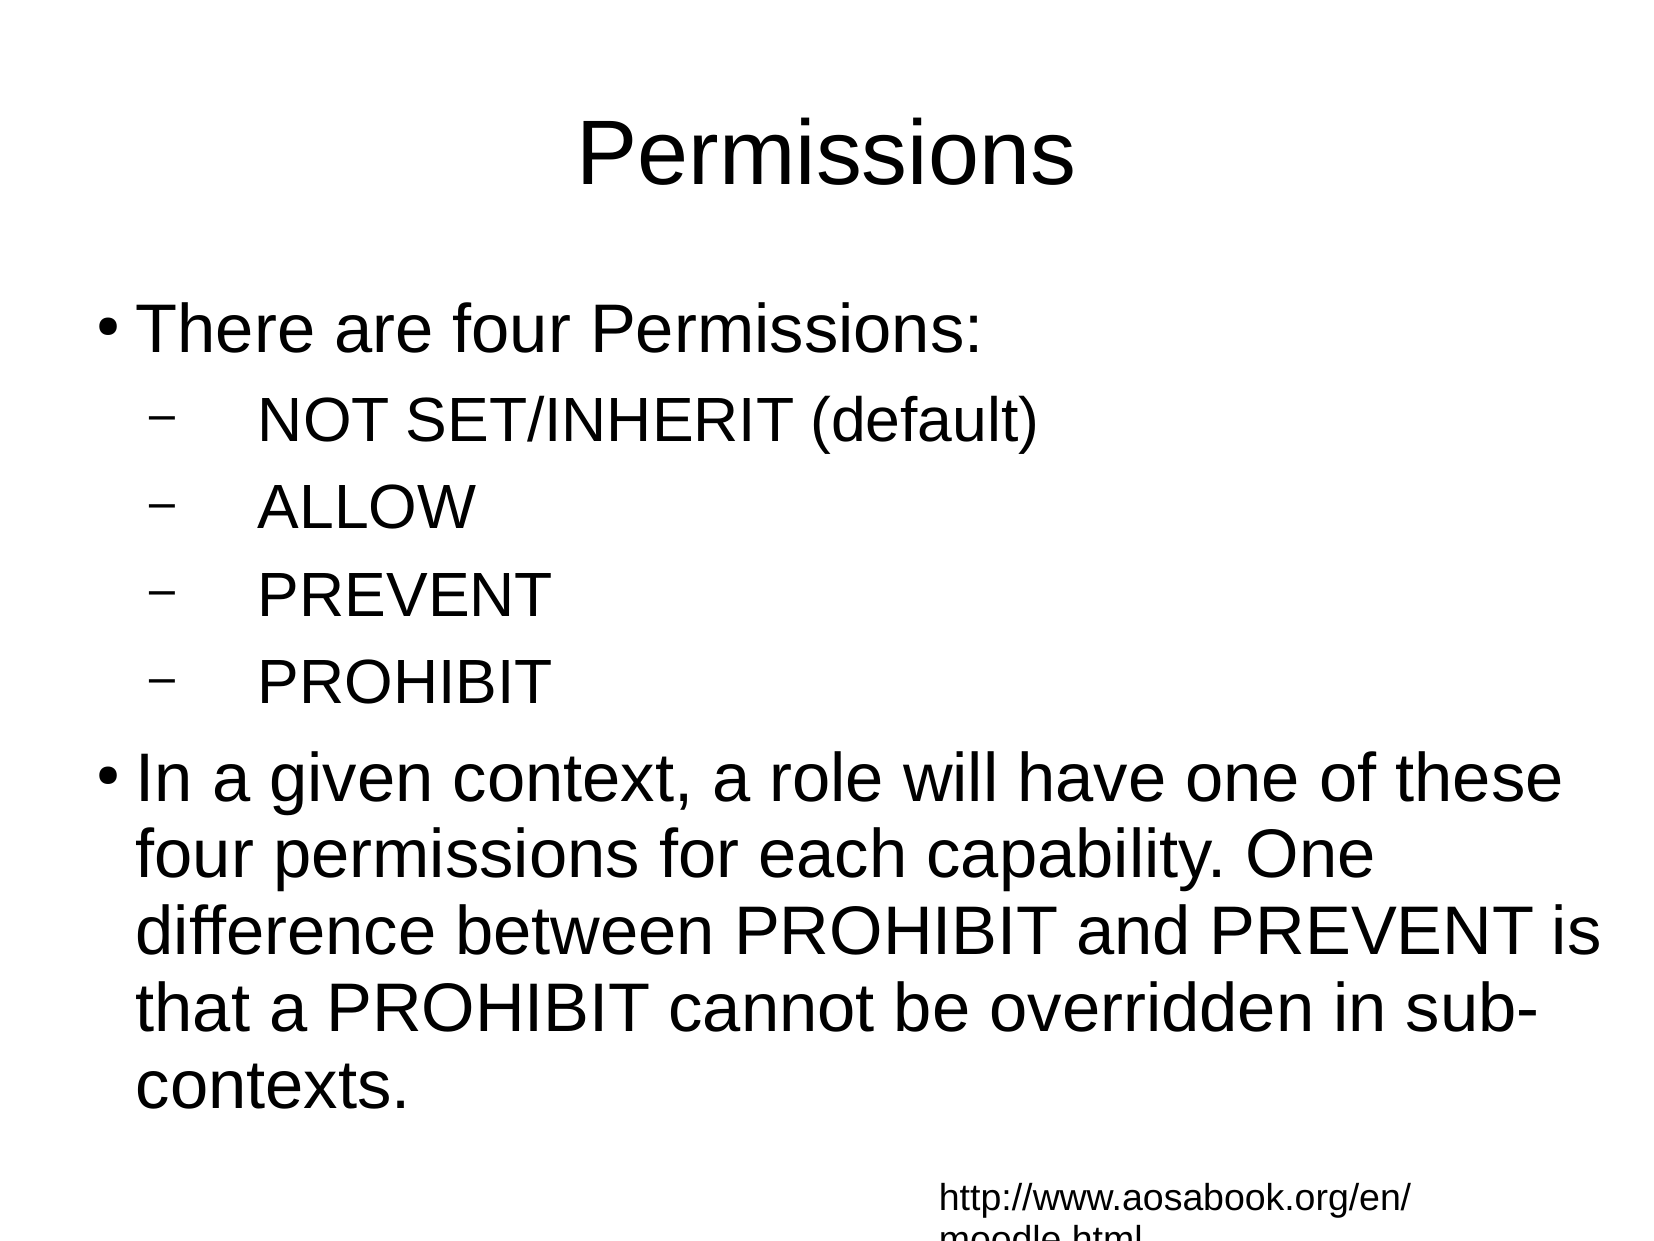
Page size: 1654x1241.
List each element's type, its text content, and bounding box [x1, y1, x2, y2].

list There are four Permissions: NOT SET/INHERIT (default) ALLOW PREVENT PROHIBIT In a given context, a role will have one of these four permissions for each capability. One difference between PROHIBIT and PREVENT is that a PROHIBIT cannot be overridden in sub-contexts. [82, 290, 1619, 1134]
title Permissions [82, 49, 1571, 257]
text_box http://www.aosabook.org/en/moodle.html [924, 1169, 1630, 1227]
